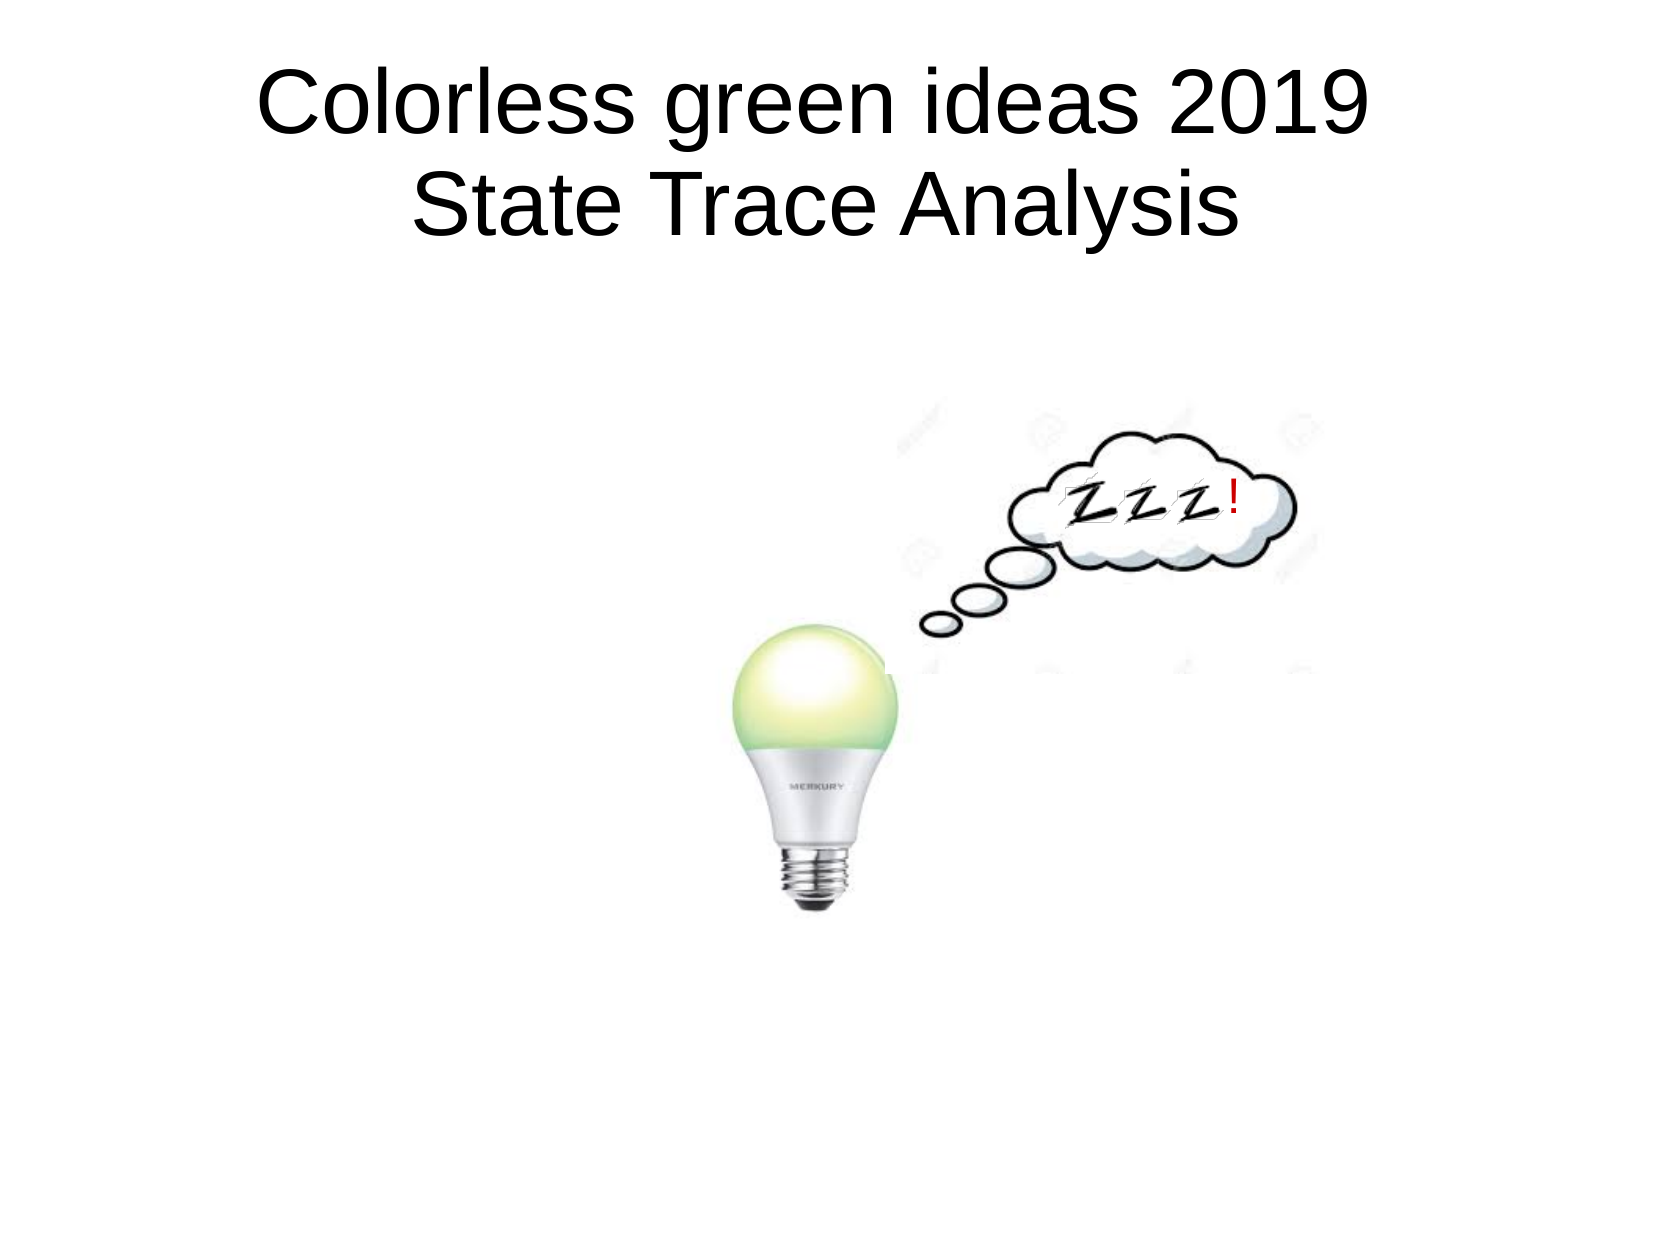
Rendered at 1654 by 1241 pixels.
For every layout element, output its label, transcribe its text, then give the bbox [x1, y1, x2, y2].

text_box ! [1212, 460, 1276, 532]
picture [642, 396, 1332, 945]
title Colorless green ideas 2019 State Trace Analysis [82, 49, 1571, 257]
